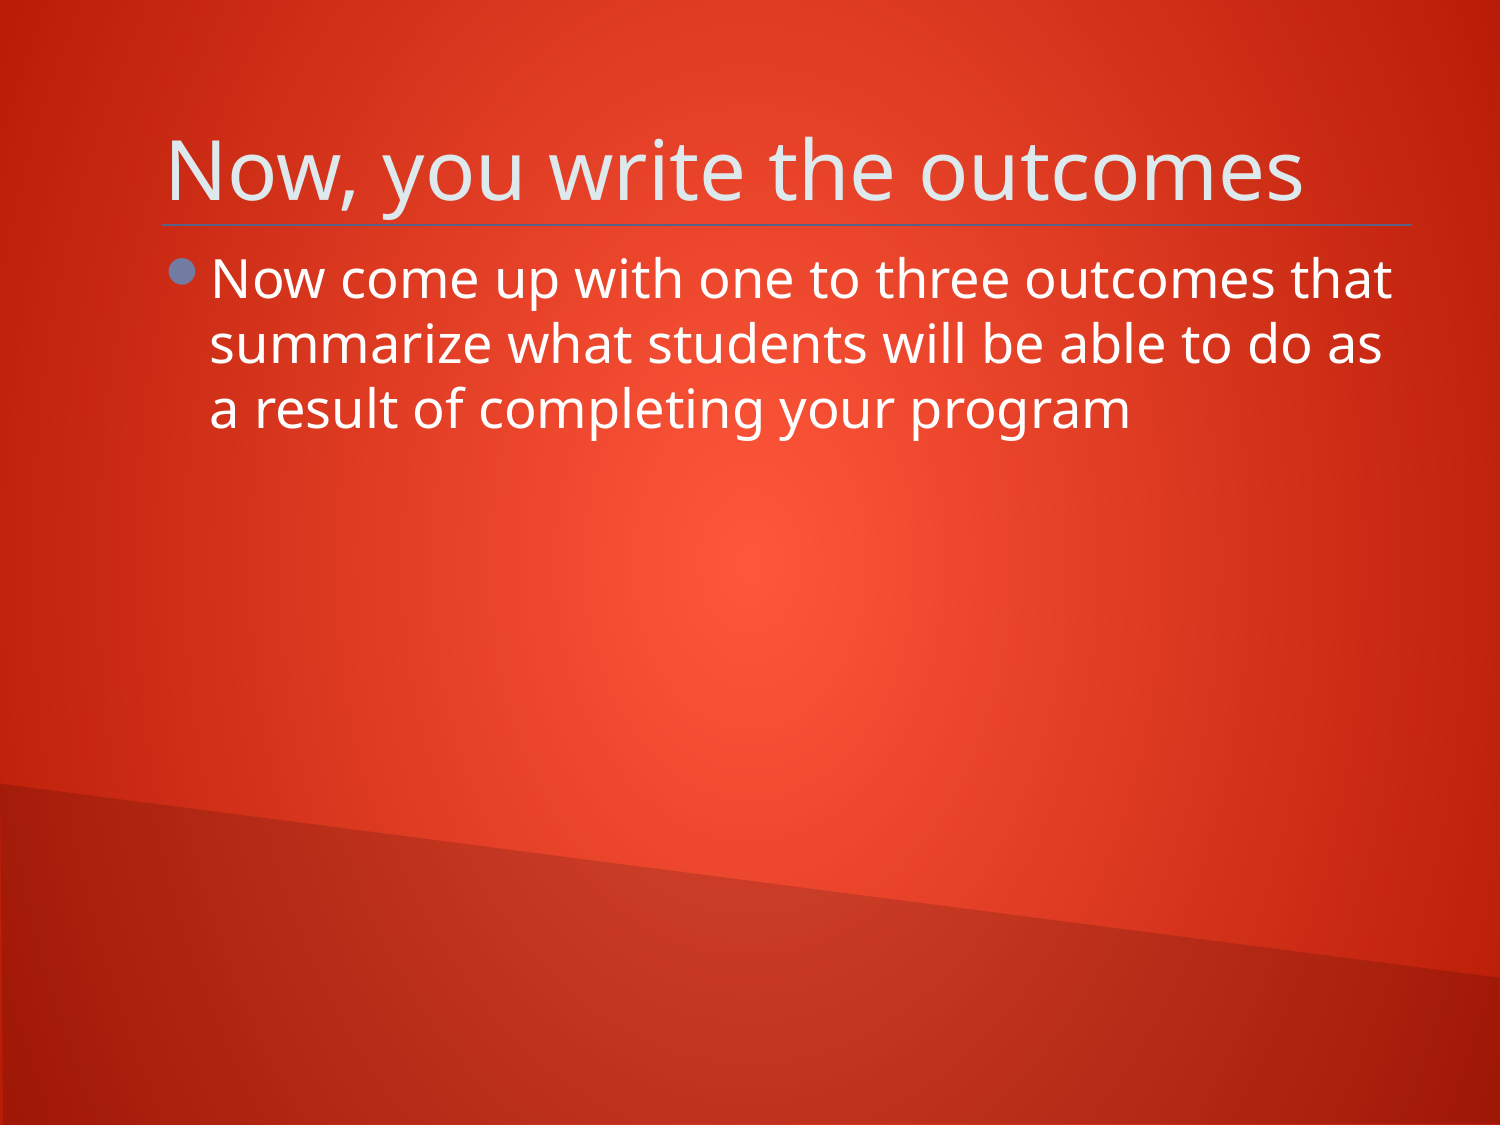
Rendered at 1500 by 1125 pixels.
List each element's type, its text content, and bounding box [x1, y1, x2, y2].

title Now, you write the outcomes [150, 45, 1425, 233]
list Now come up with one to three outcomes that summarize what students will be able to do as a result of completing your program [150, 237, 1425, 988]
